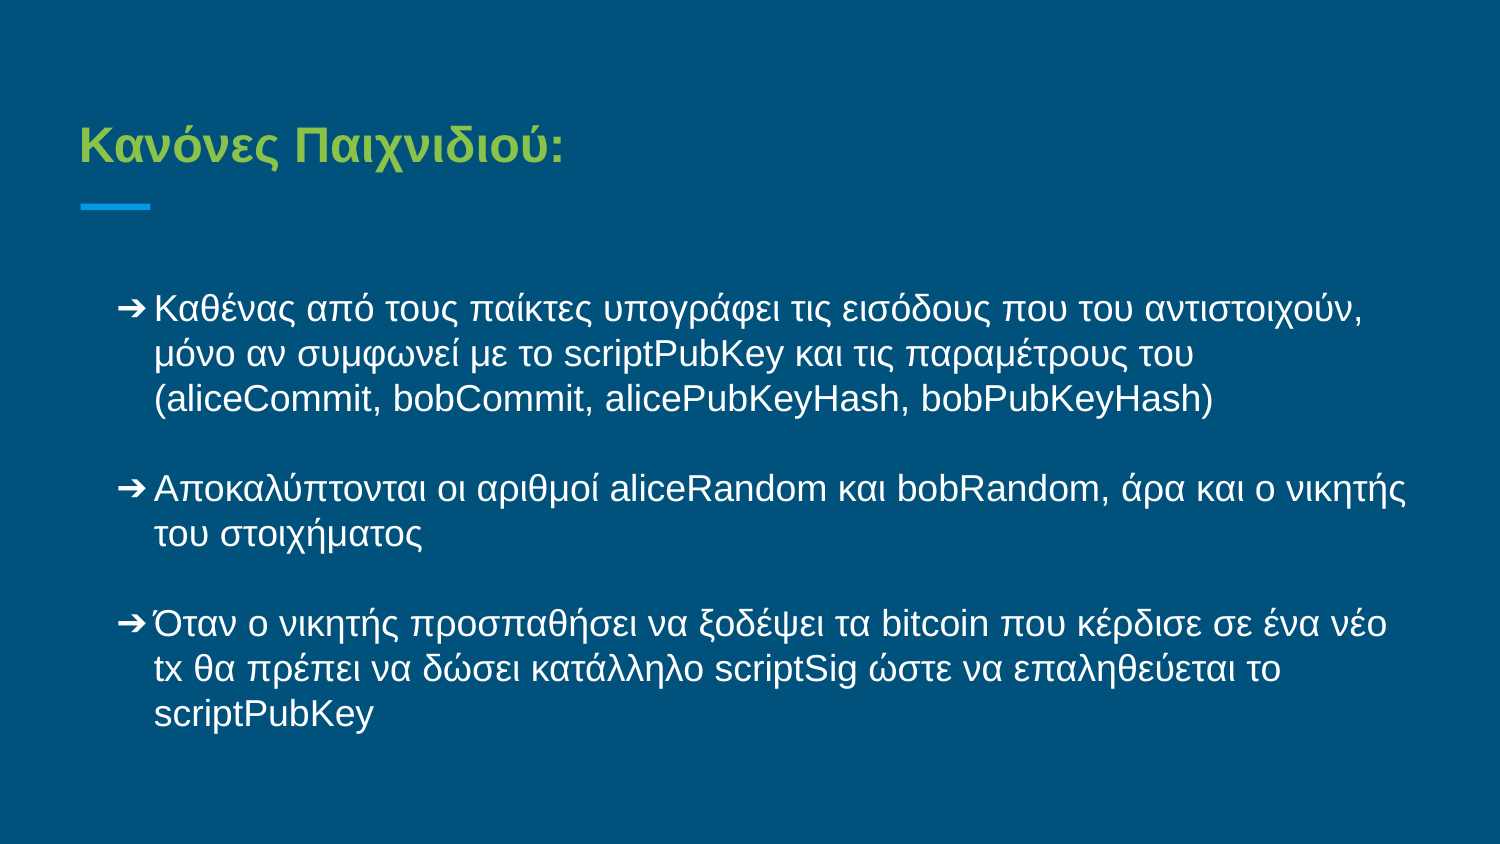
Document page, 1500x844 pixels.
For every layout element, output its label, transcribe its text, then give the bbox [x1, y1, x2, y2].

list Καθένας από τους παίκτες υπογράφει τις εισόδους που του αντιστοιχούν, μόνο αν συμφωνεί με το scriptPubKey και τις παραμέτρους του (aliceCommit, bobCommit, alicePubKeyHash, bobPubKeyHash) Αποκαλύπτονται οι αριθμοί aliceRandom και bobRandom, άρα και ο νικητής του στοιχήματος Όταν ο νικητής προσπαθήσει να ξοδέψει τα bitcoin που κέρδισε σε ένα νέο tx θα πρέπει να δώσει κατάλληλο scriptSig ώστε να επαληθεύεται το scriptPubKey [63, 269, 1437, 775]
title Κανόνες Παιχνιδιού: [63, 75, 1437, 188]
